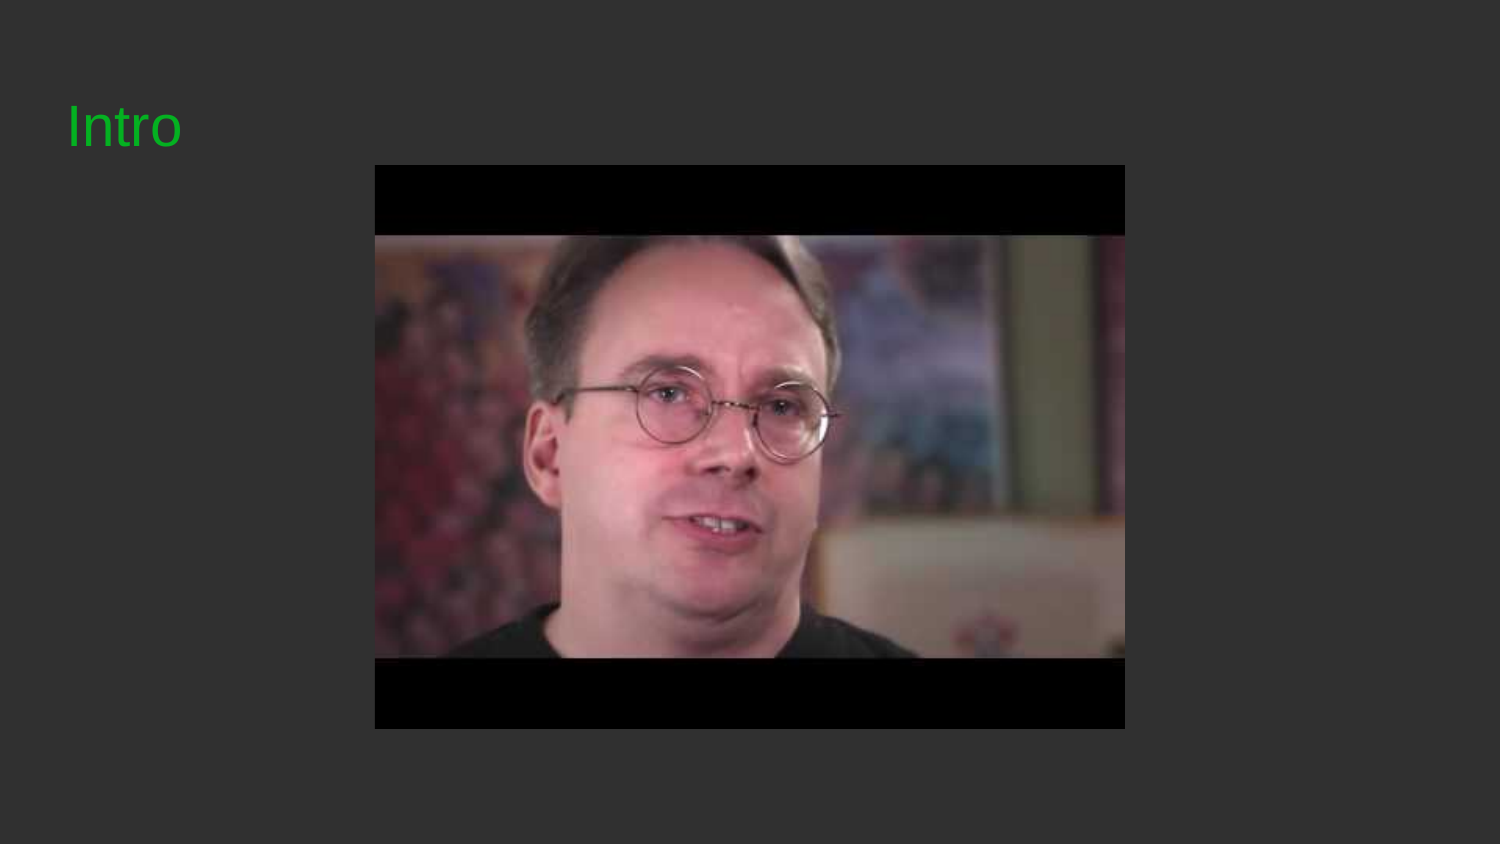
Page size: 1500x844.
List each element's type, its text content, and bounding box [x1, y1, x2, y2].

title Intro [51, 72, 1449, 167]
text_box [374, 167, 1125, 729]
